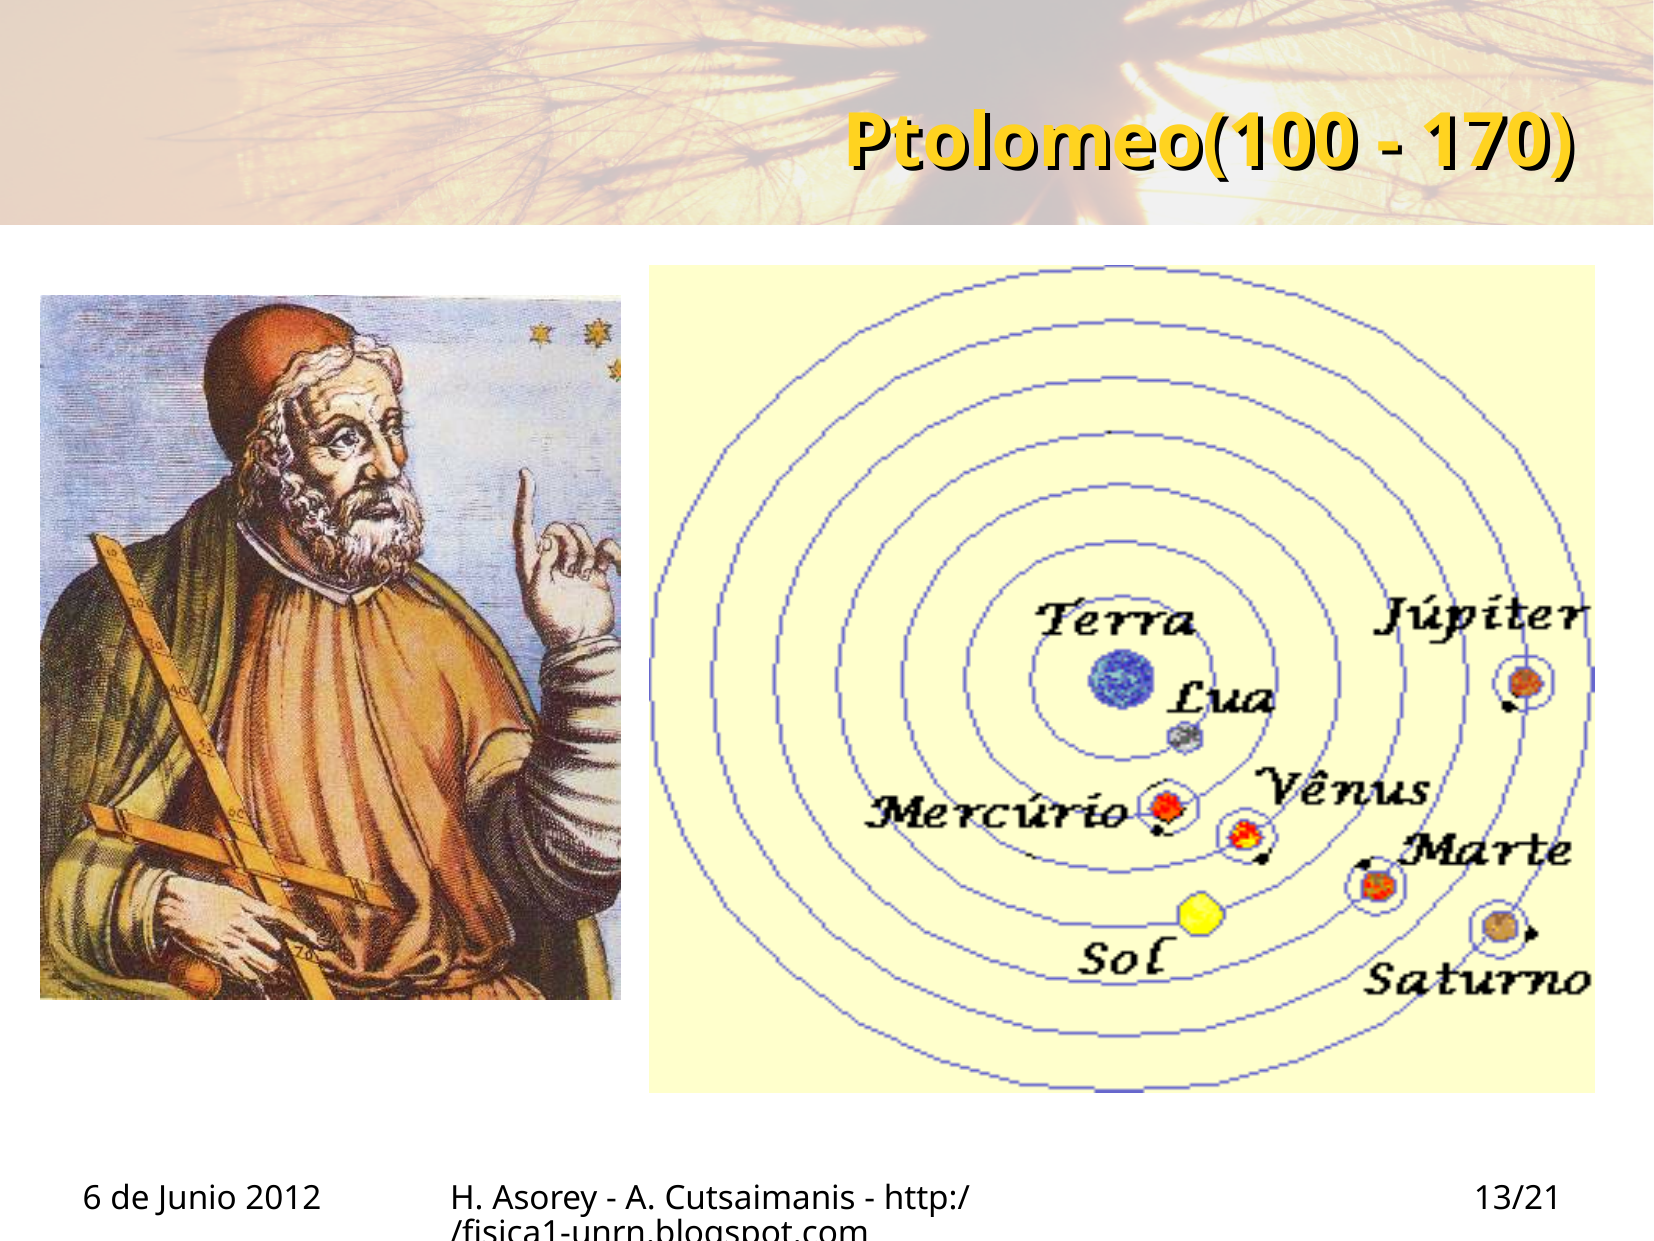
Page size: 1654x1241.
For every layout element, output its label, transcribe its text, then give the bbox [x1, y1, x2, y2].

title Ptolomeo(100 - 170) [86, 49, 1576, 226]
picture [649, 265, 1595, 1093]
picture [0, 0, 1654, 225]
picture [40, 295, 621, 1000]
